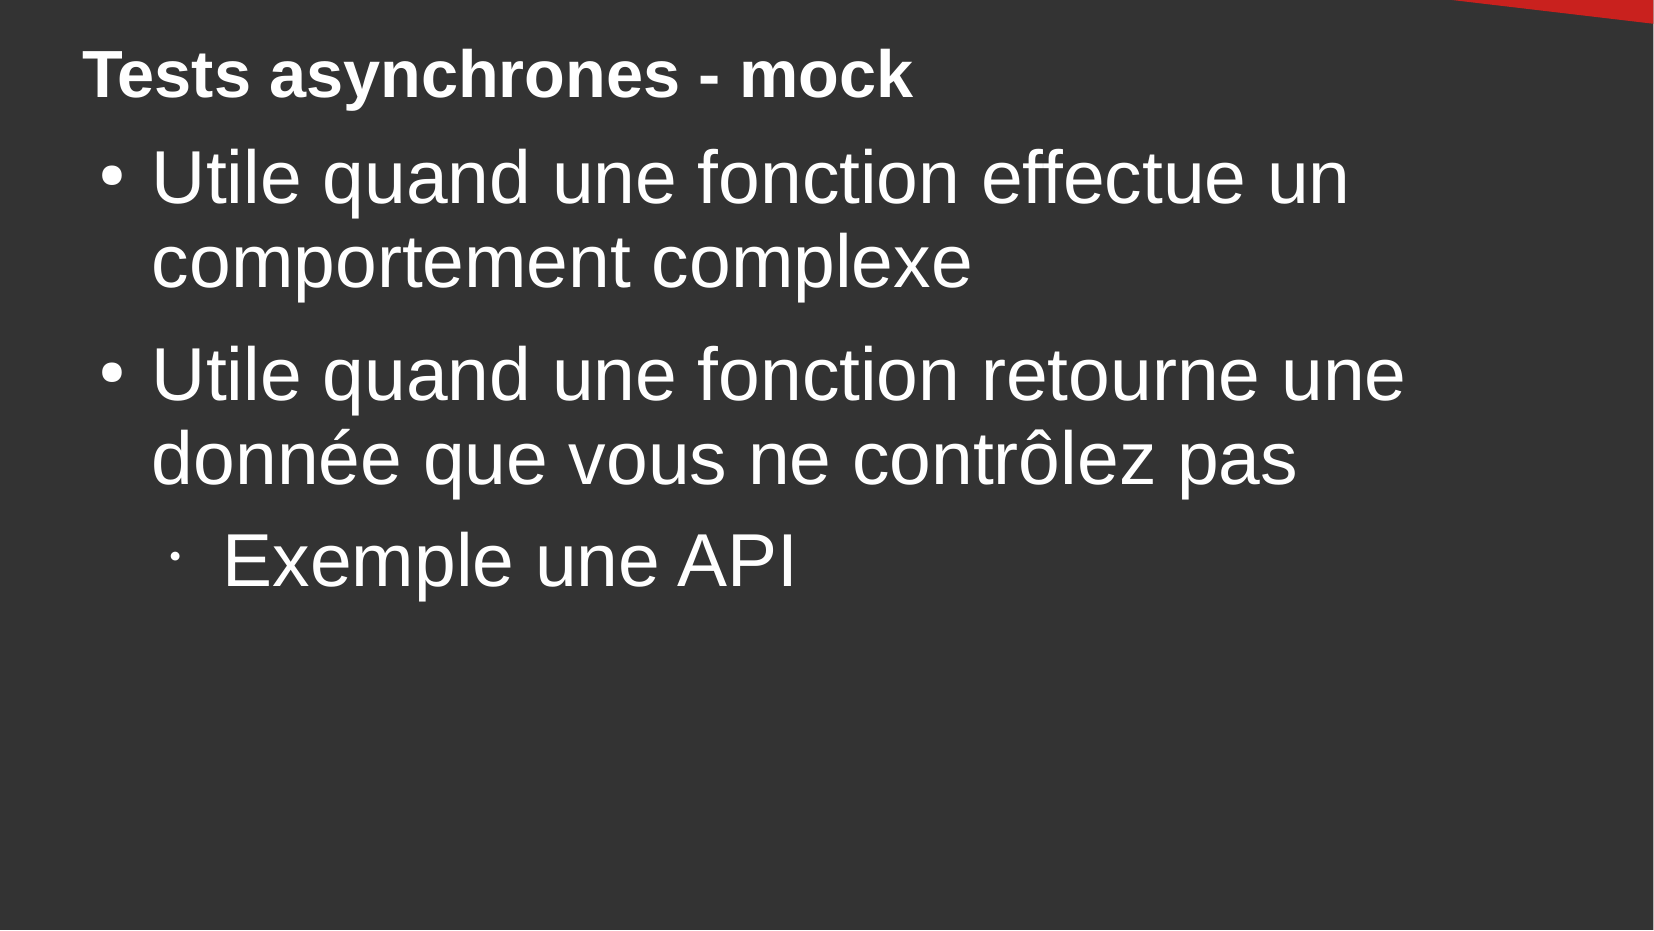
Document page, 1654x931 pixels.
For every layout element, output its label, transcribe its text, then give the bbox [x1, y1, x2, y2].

title Tests asynchrones - mock [82, 37, 1571, 112]
list Utile quand une fonction effectue un comportement complexe Utile quand une fonction retourne une donnée que vous ne contrôlez pas Exemple une API [80, 135, 1619, 721]
text_box [1451, 0, 1654, 24]
